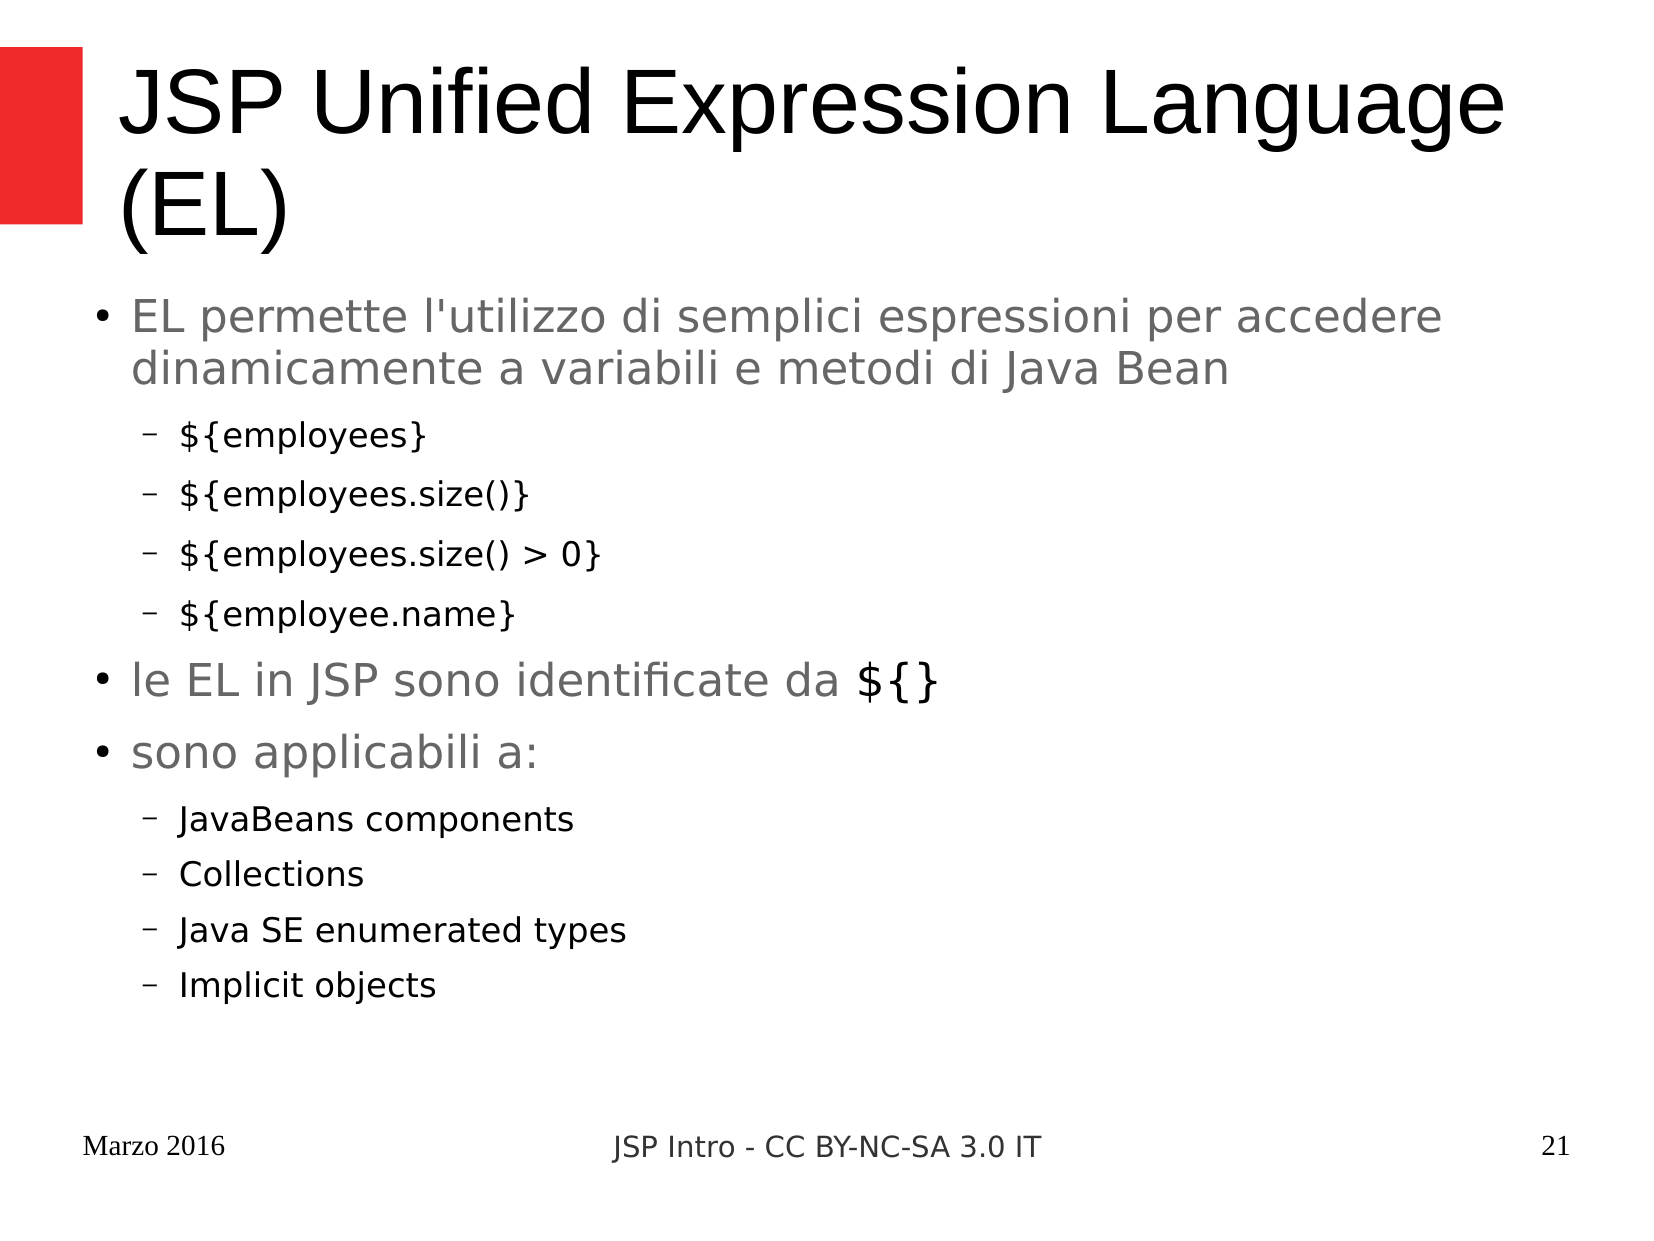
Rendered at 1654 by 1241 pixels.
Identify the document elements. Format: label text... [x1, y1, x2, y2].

list EL permette l'utilizzo di semplici espressioni per accedere dinamicamente a variabili e metodi di Java Bean ${employees} ${employees.size()} ${employees.size() > 0} ${employee.name} le EL in JSP sono identificate da ${} sono applicabili a: JavaBeans components Collections Java SE enumerated types Implicit objects [82, 290, 1571, 1010]
title JSP Unified Expression Language (EL) [118, 49, 1607, 257]
